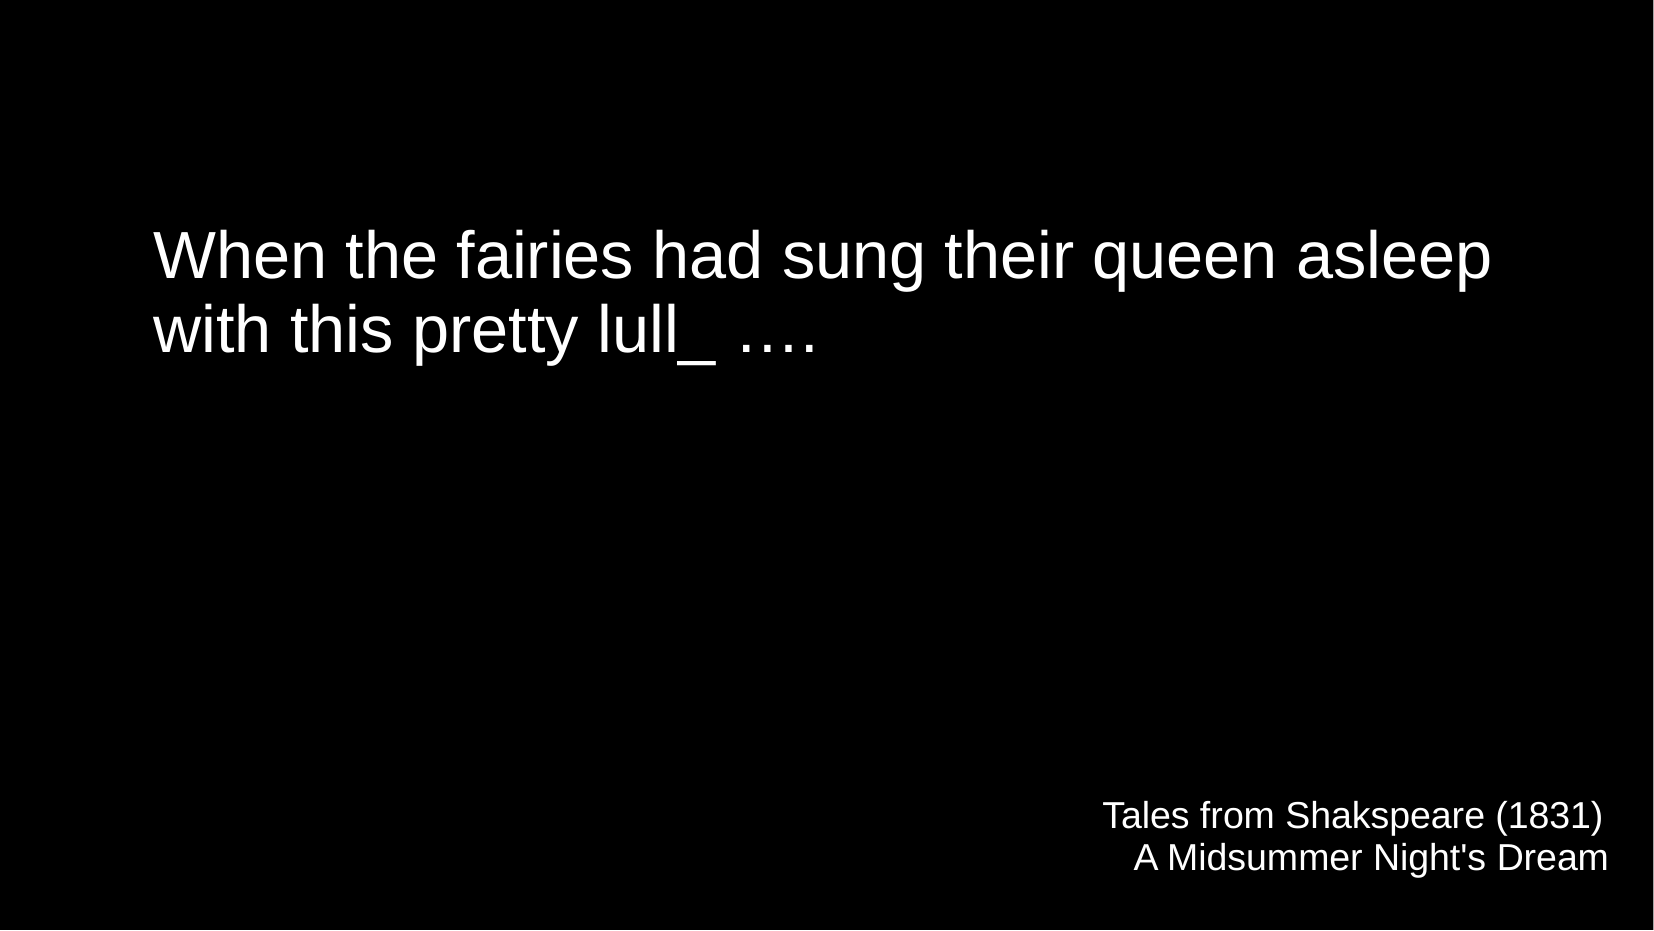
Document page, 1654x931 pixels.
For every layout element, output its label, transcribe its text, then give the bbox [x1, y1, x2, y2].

text_box Tales from Shakspeare (1831) A Midsummer Night's Dream [1087, 787, 1625, 887]
list When the fairies had sung their queen asleep with this pretty lull_ …. [82, 217, 1571, 901]
